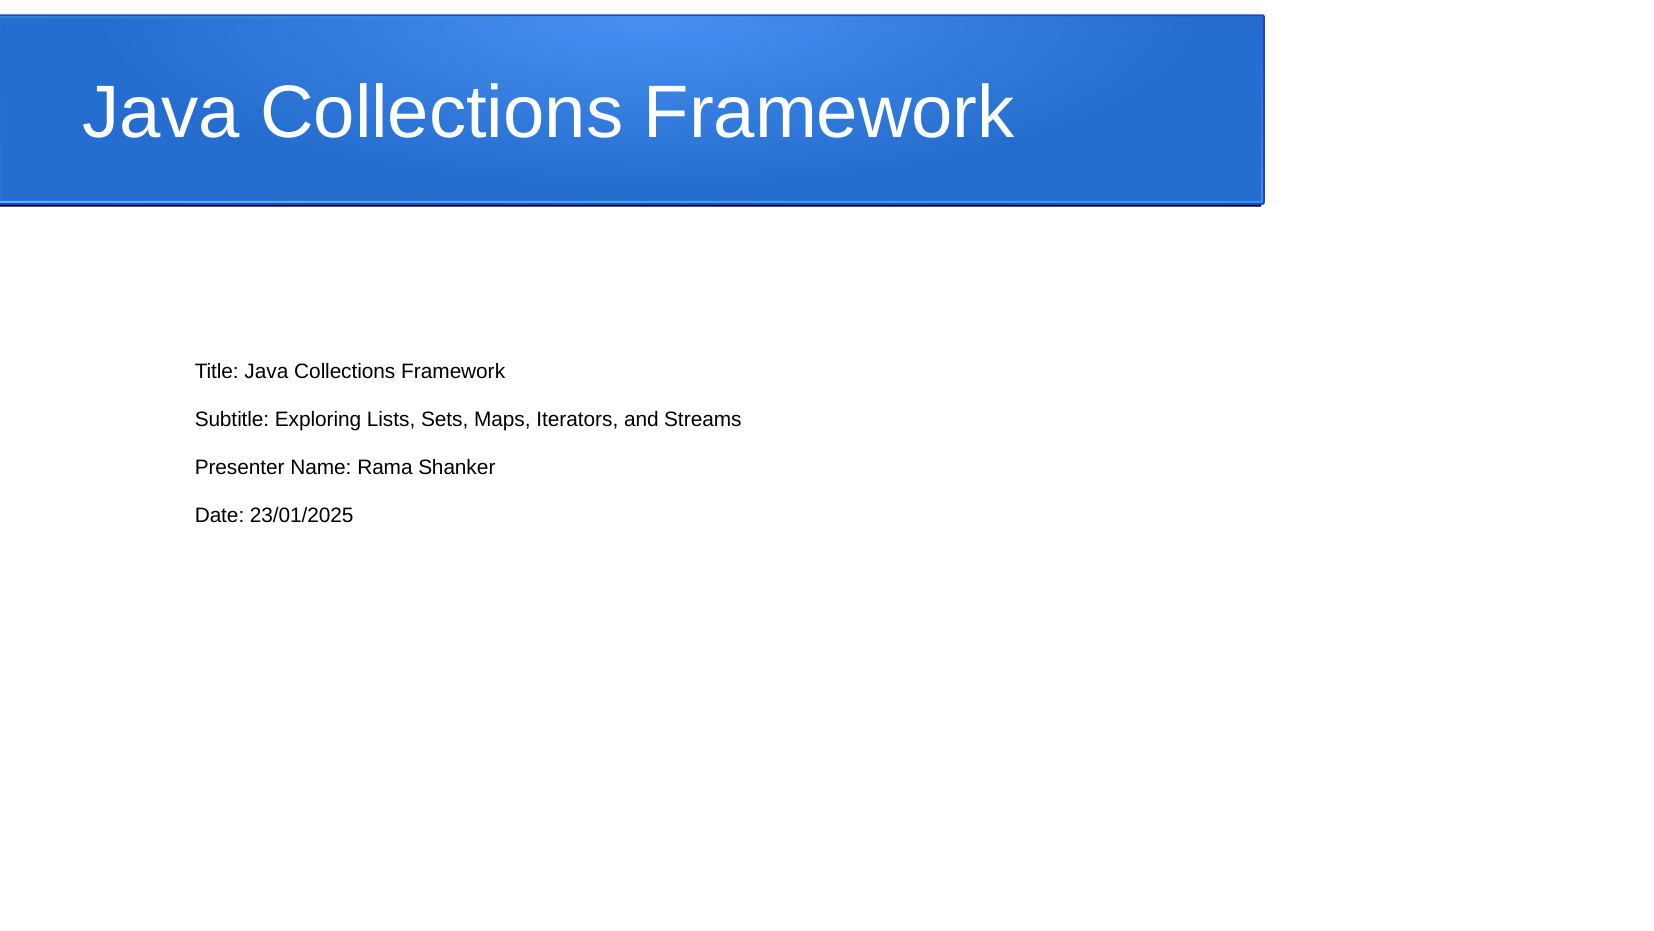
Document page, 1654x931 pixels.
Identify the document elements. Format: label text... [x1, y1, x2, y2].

text_box Title: Java Collections Framework Subtitle: Exploring Lists, Sets, Maps, Iterators, and Streams Presenter Name: Rama Shanker Date: 23/01/2025 [180, 352, 1120, 766]
title Java Collections Framework [82, 35, 1235, 189]
